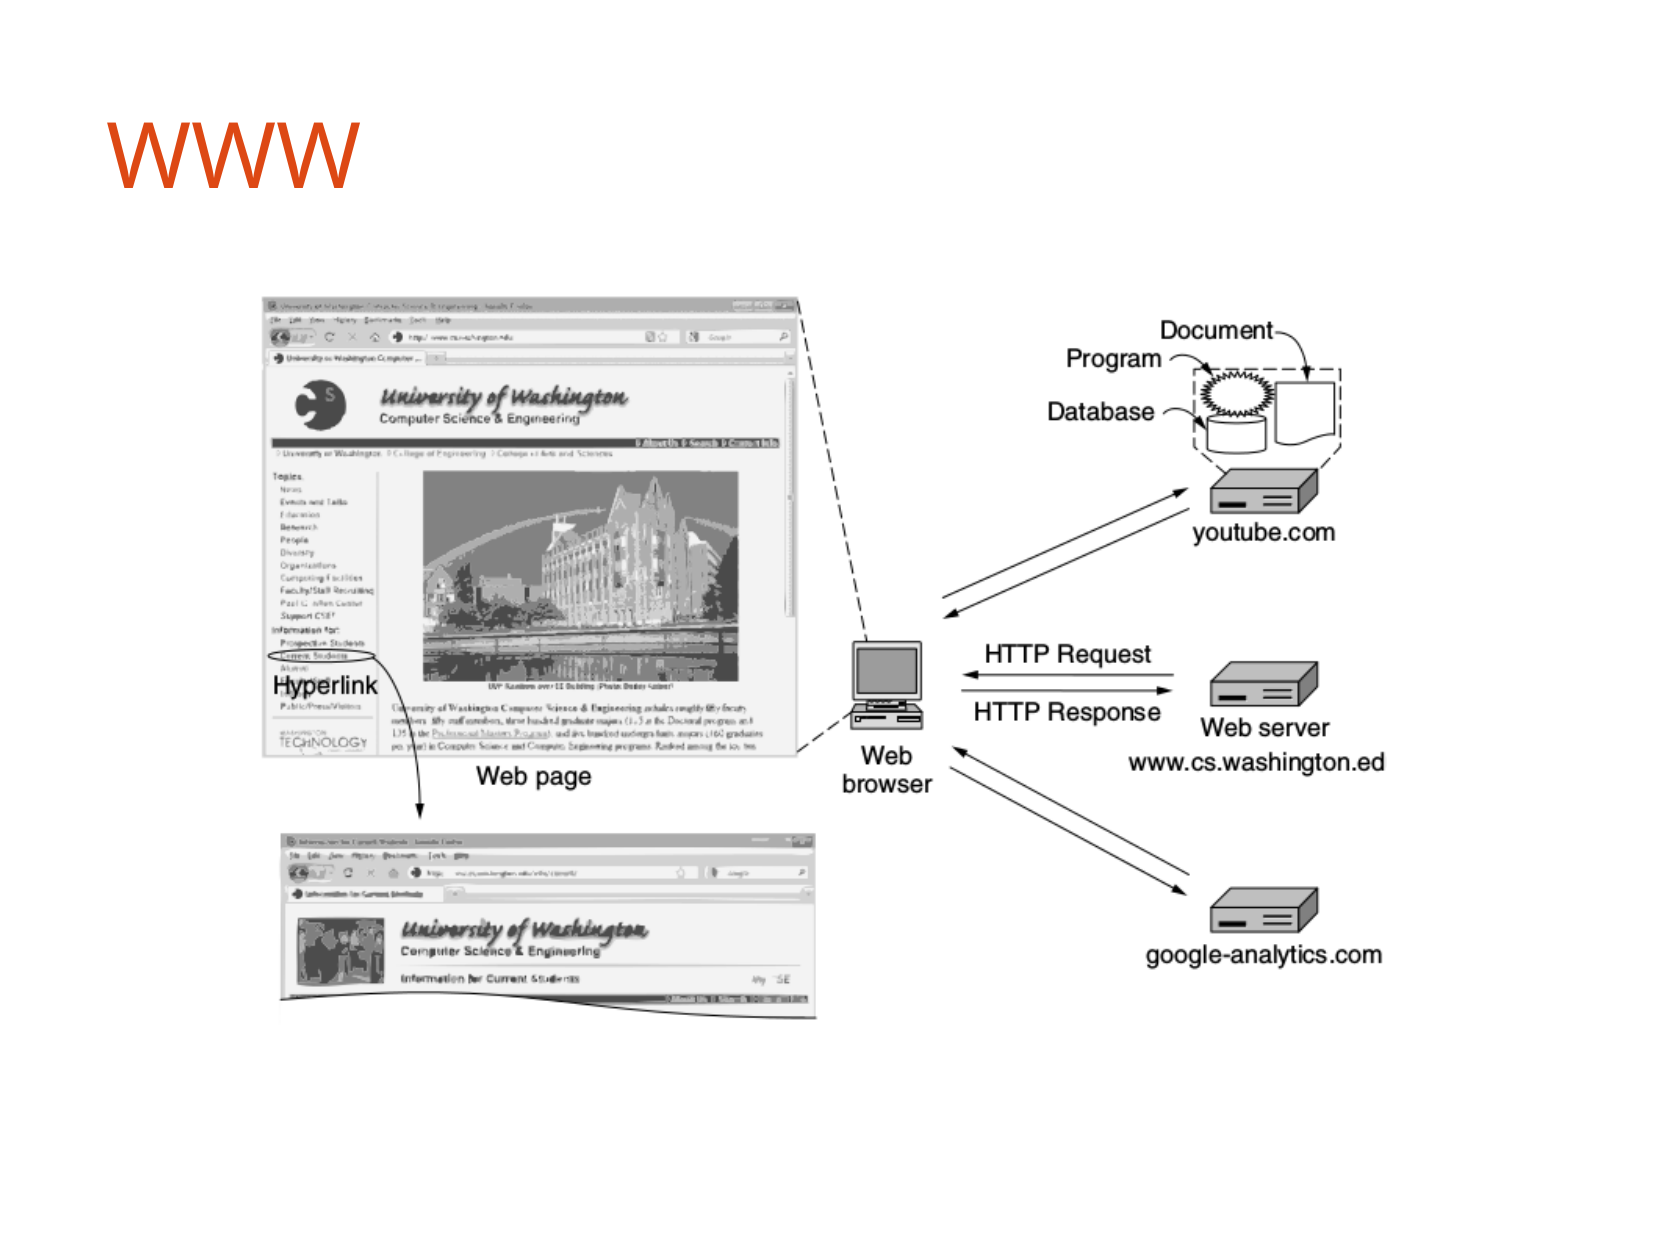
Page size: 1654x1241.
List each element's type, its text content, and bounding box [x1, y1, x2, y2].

picture [259, 275, 1387, 1040]
title WWW [82, 49, 1571, 257]
